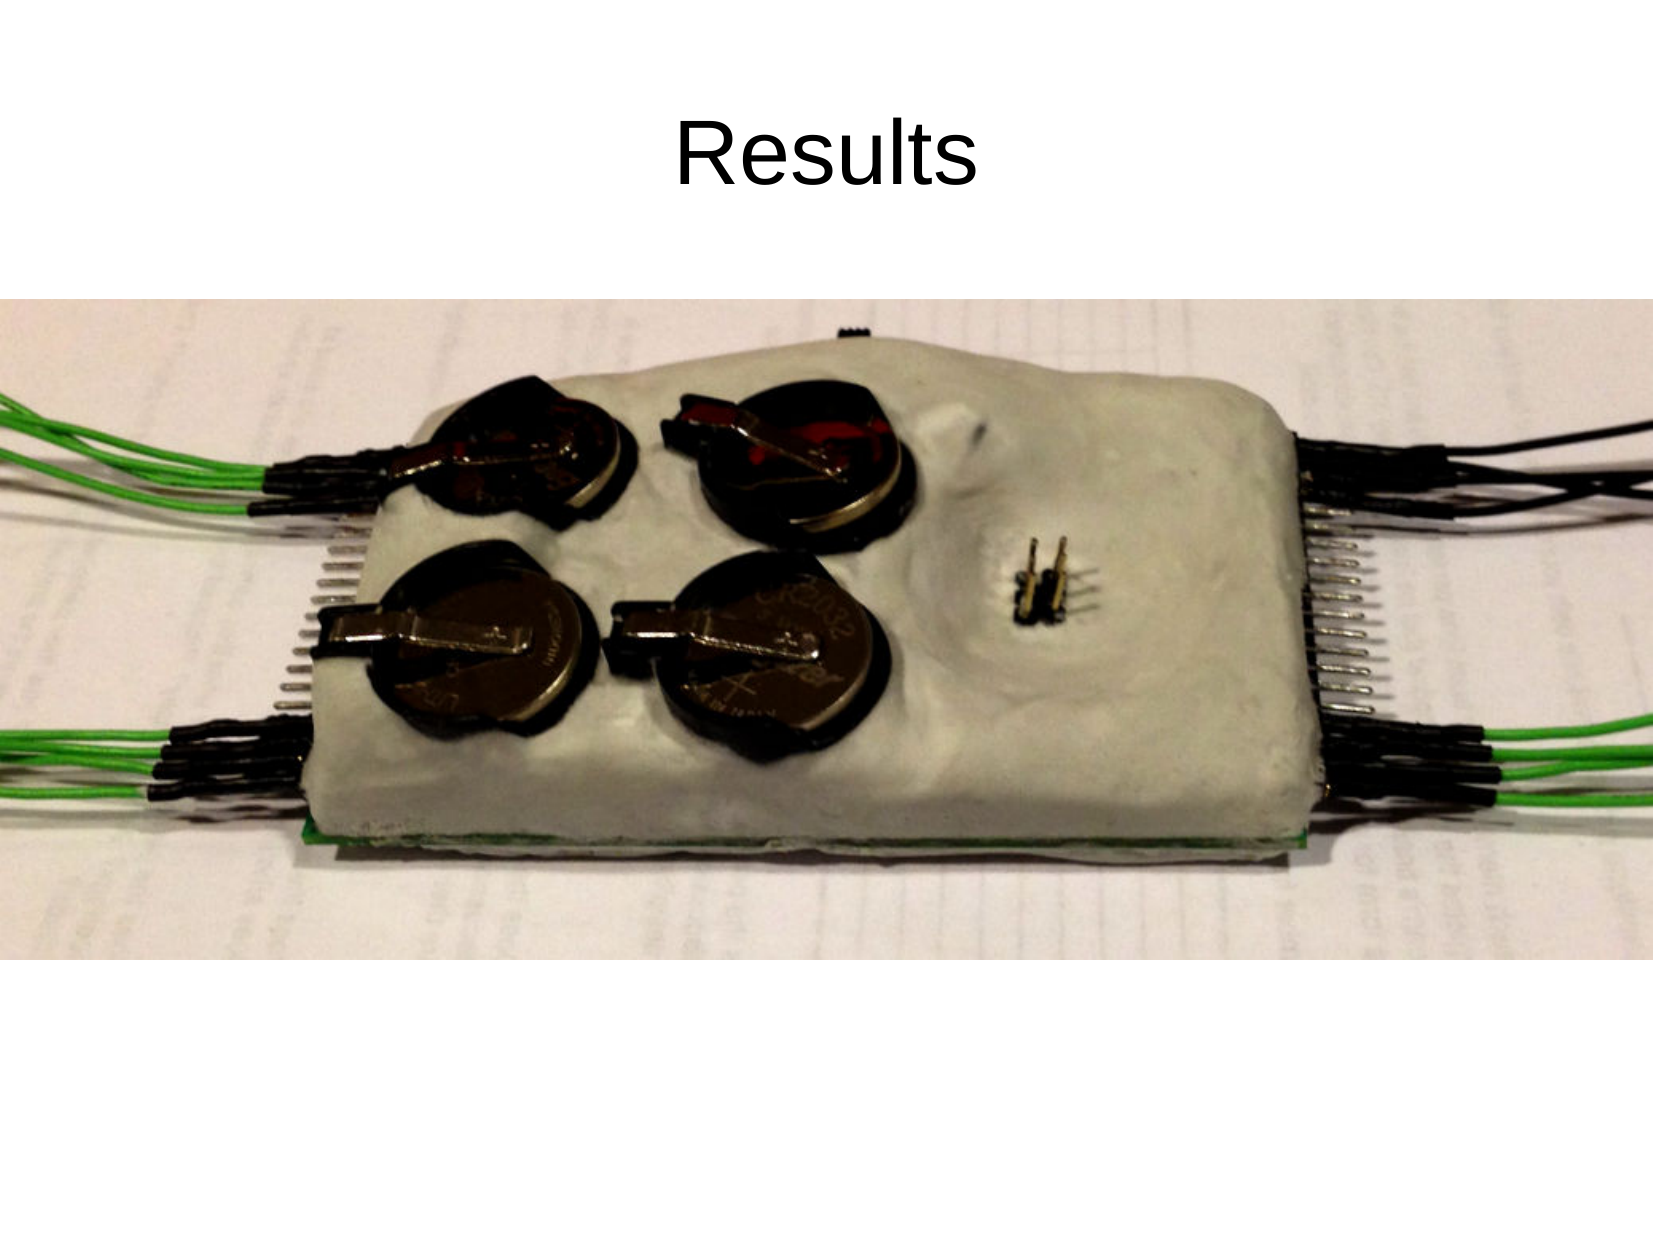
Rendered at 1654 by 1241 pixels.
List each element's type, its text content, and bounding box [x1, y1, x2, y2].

title Results [82, 49, 1571, 257]
picture [0, 299, 1653, 960]
